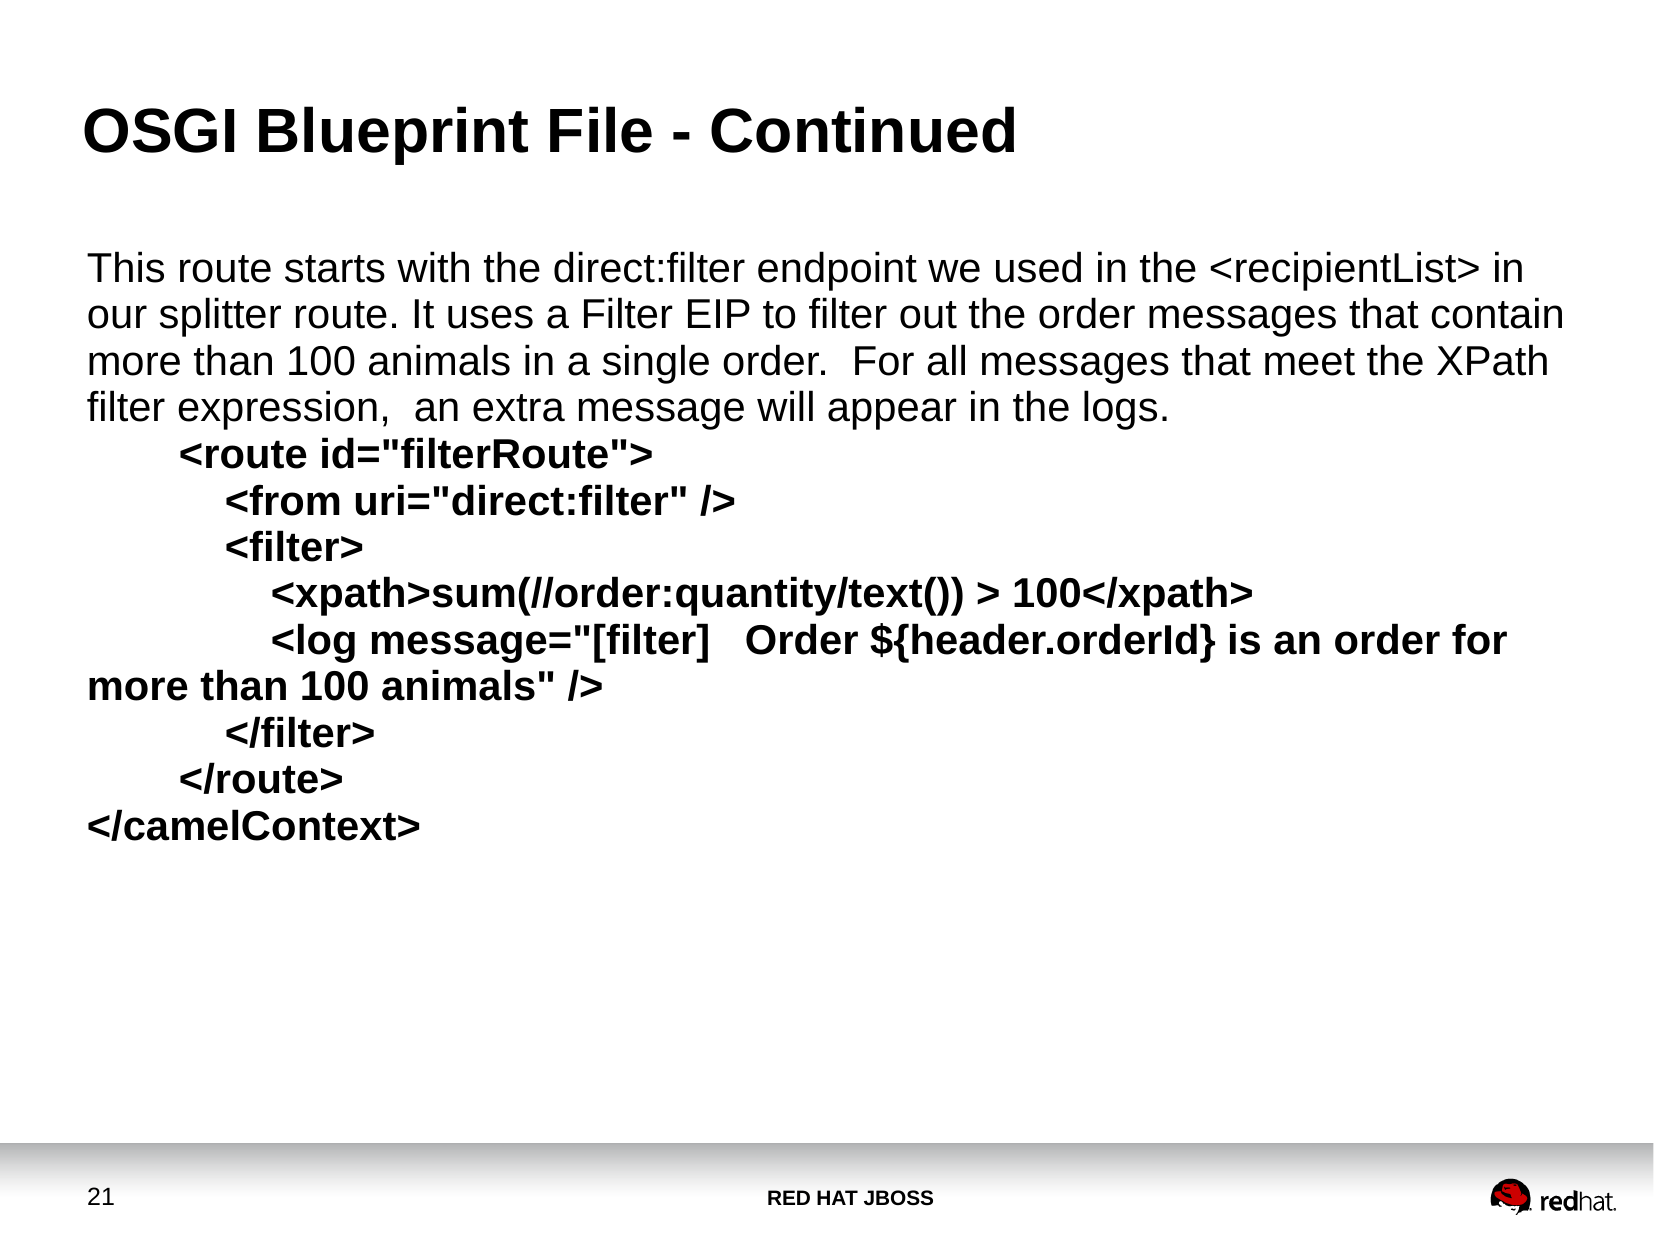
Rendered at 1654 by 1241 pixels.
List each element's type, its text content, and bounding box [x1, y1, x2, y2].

list This route starts with the direct:filter endpoint we used in the <recipientList> in our splitter route. It uses a Filter EIP to filter out the order messages that contain more than 100 animals in a single order. For all messages that meet the XPath filter expression, an extra message will appear in the logs. <route id="filterRoute"> <from uri="direct:filter" /> <filter> <xpath>sum(//order:quantity/text()) > 100</xpath> <log message="[filter] Order ${header.orderId} is an order for more than 100 animals" /> </filter> </route> </camelContext> [86, 244, 1576, 1039]
title OSGI Blueprint File - Continued [82, 37, 1571, 226]
picture [0, 1143, 1654, 1241]
